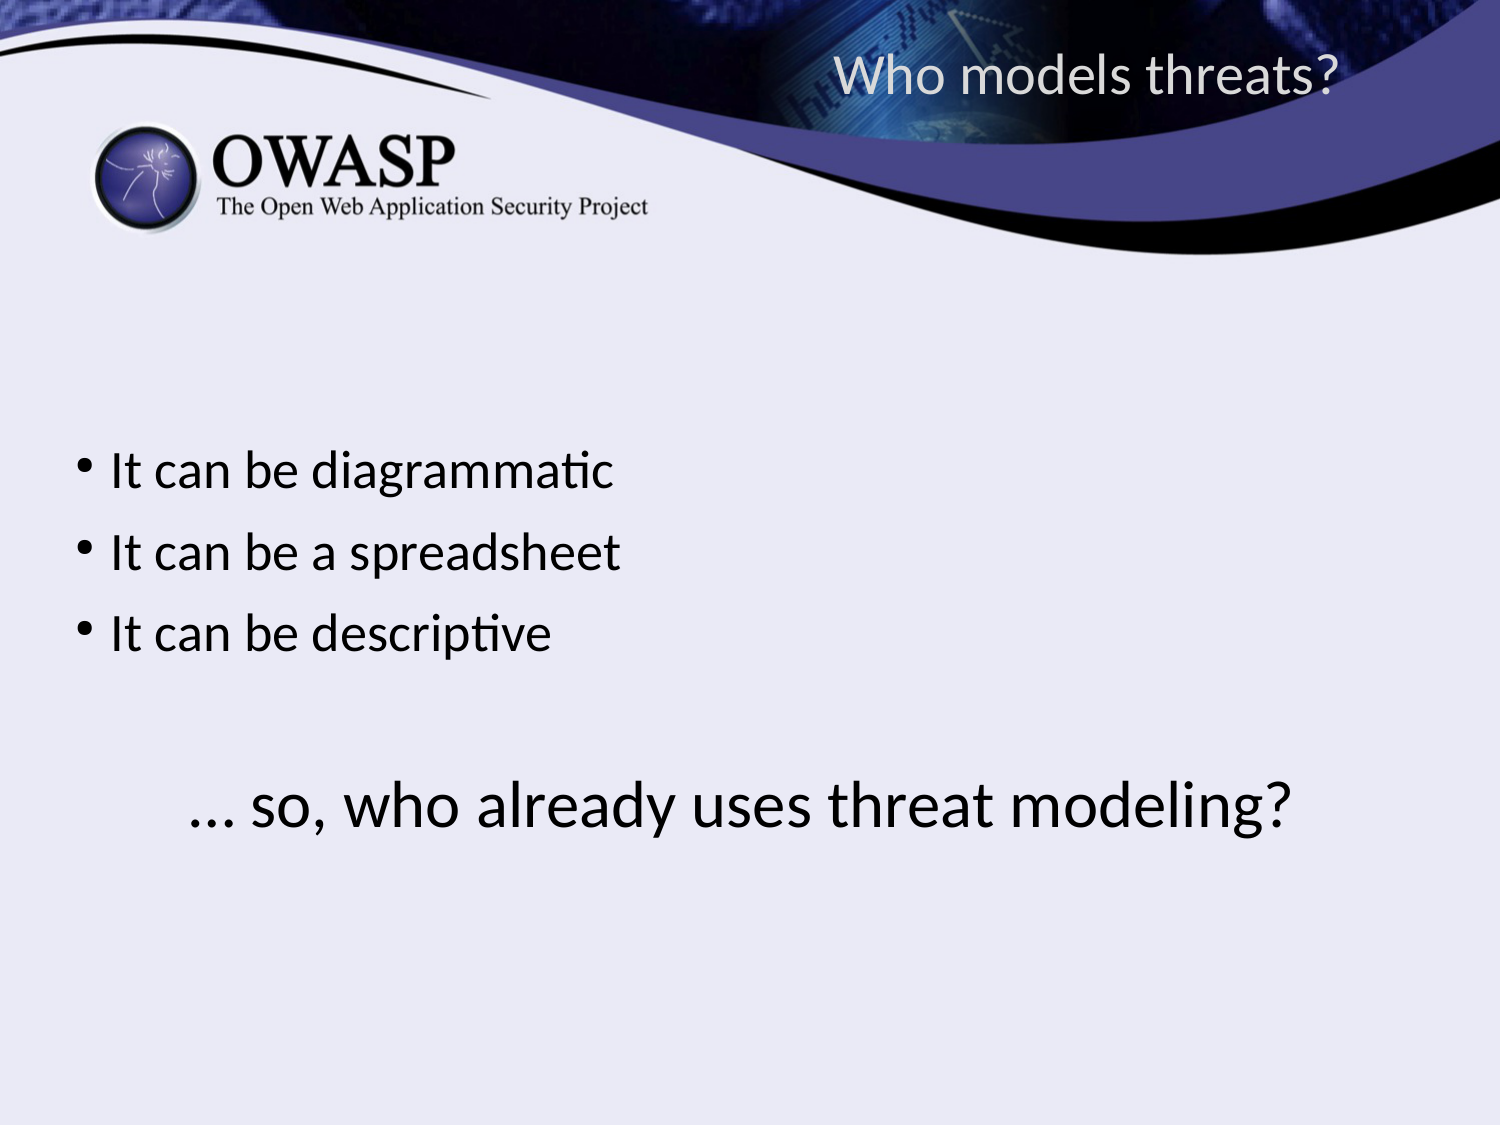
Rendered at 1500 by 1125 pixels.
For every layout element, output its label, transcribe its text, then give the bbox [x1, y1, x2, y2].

subtitle It can be diagrammatic It can be a spreadsheet It can be descriptive … so, who already uses threat modeling? [75, 262, 1426, 1018]
title Who models threats? [699, 0, 1476, 149]
picture [0, 0, 1500, 1125]
